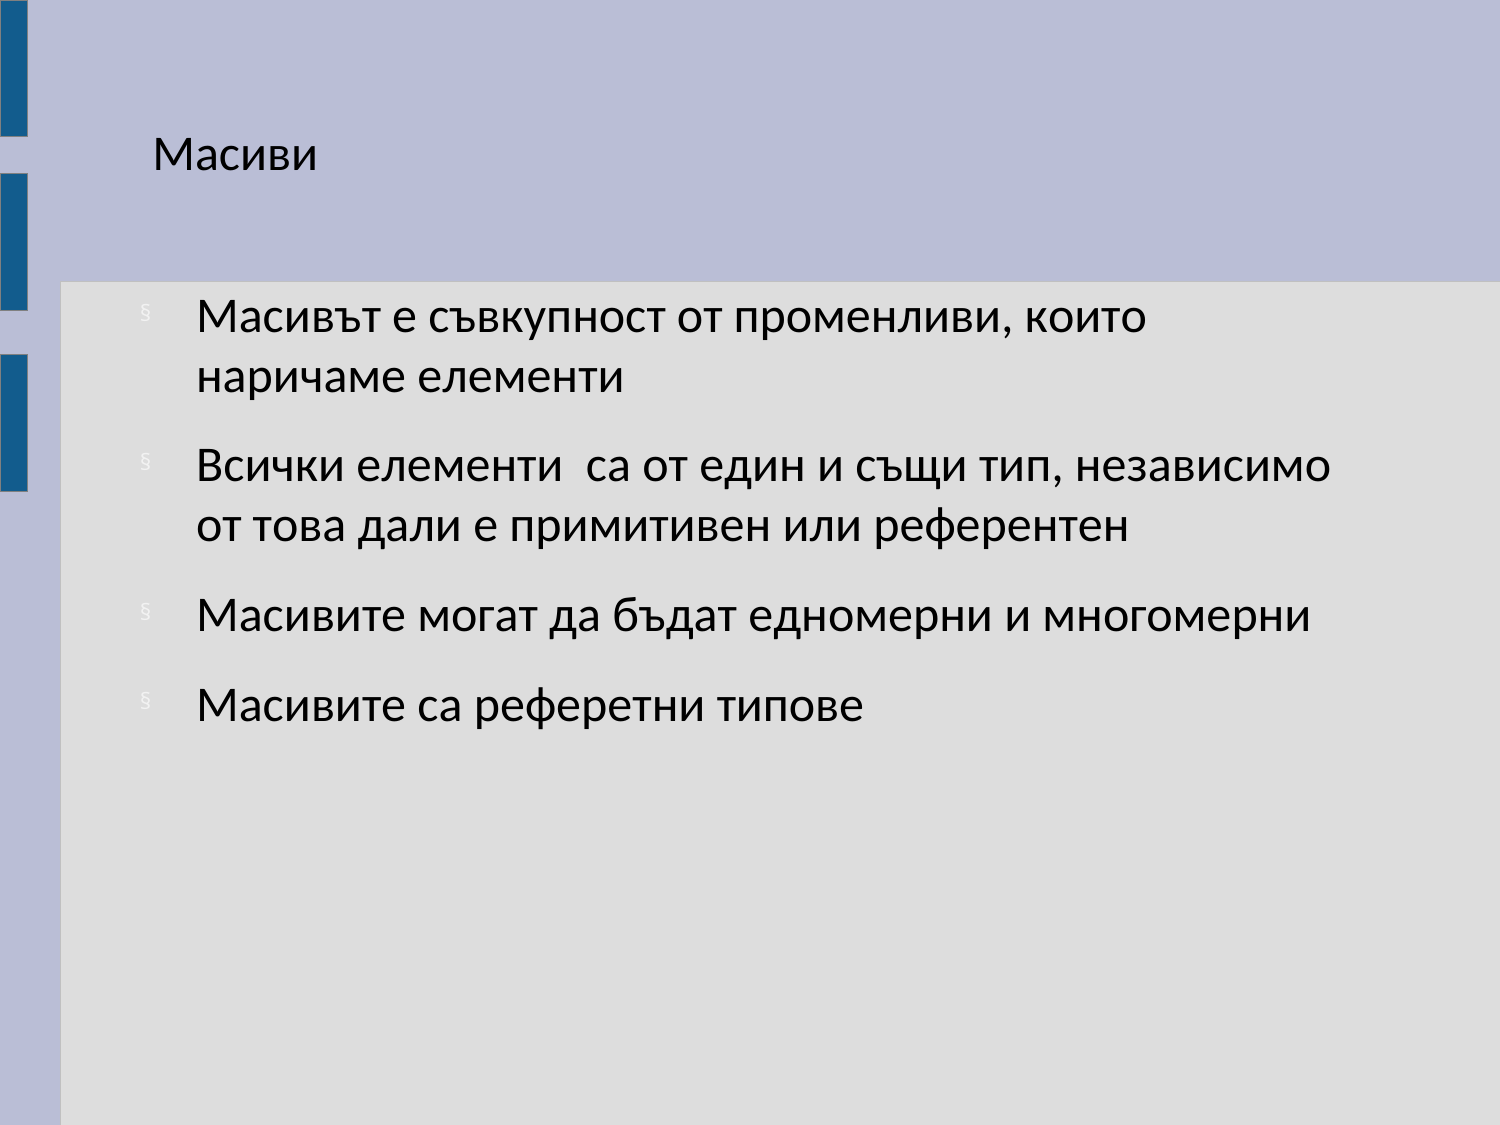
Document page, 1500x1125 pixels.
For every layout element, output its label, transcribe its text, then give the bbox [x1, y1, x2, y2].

list Масивът е съвкупност от променливи, които наричаме елементи Всички елементи са от един и същи тип, независимо от това дали е примитивен или референтен Масивите могат да бъдат едномерни и многомерни Масивите са реферетни типове [125, 275, 1375, 1018]
title Масиви [137, 112, 1488, 300]
